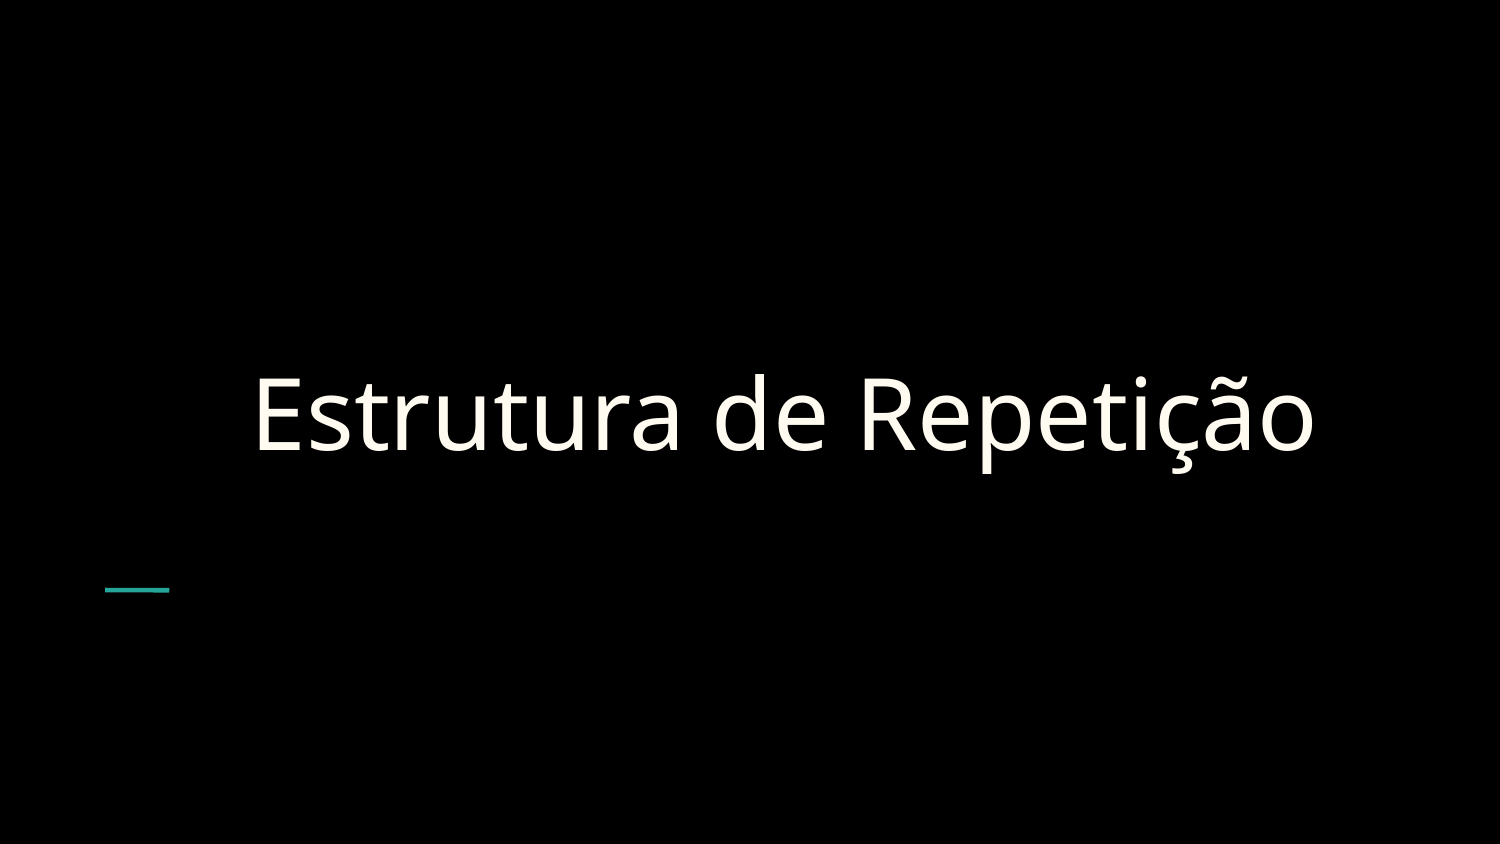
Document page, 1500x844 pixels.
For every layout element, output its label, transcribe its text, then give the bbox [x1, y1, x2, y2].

text_box Estrutura de Repetição [235, 335, 1339, 486]
